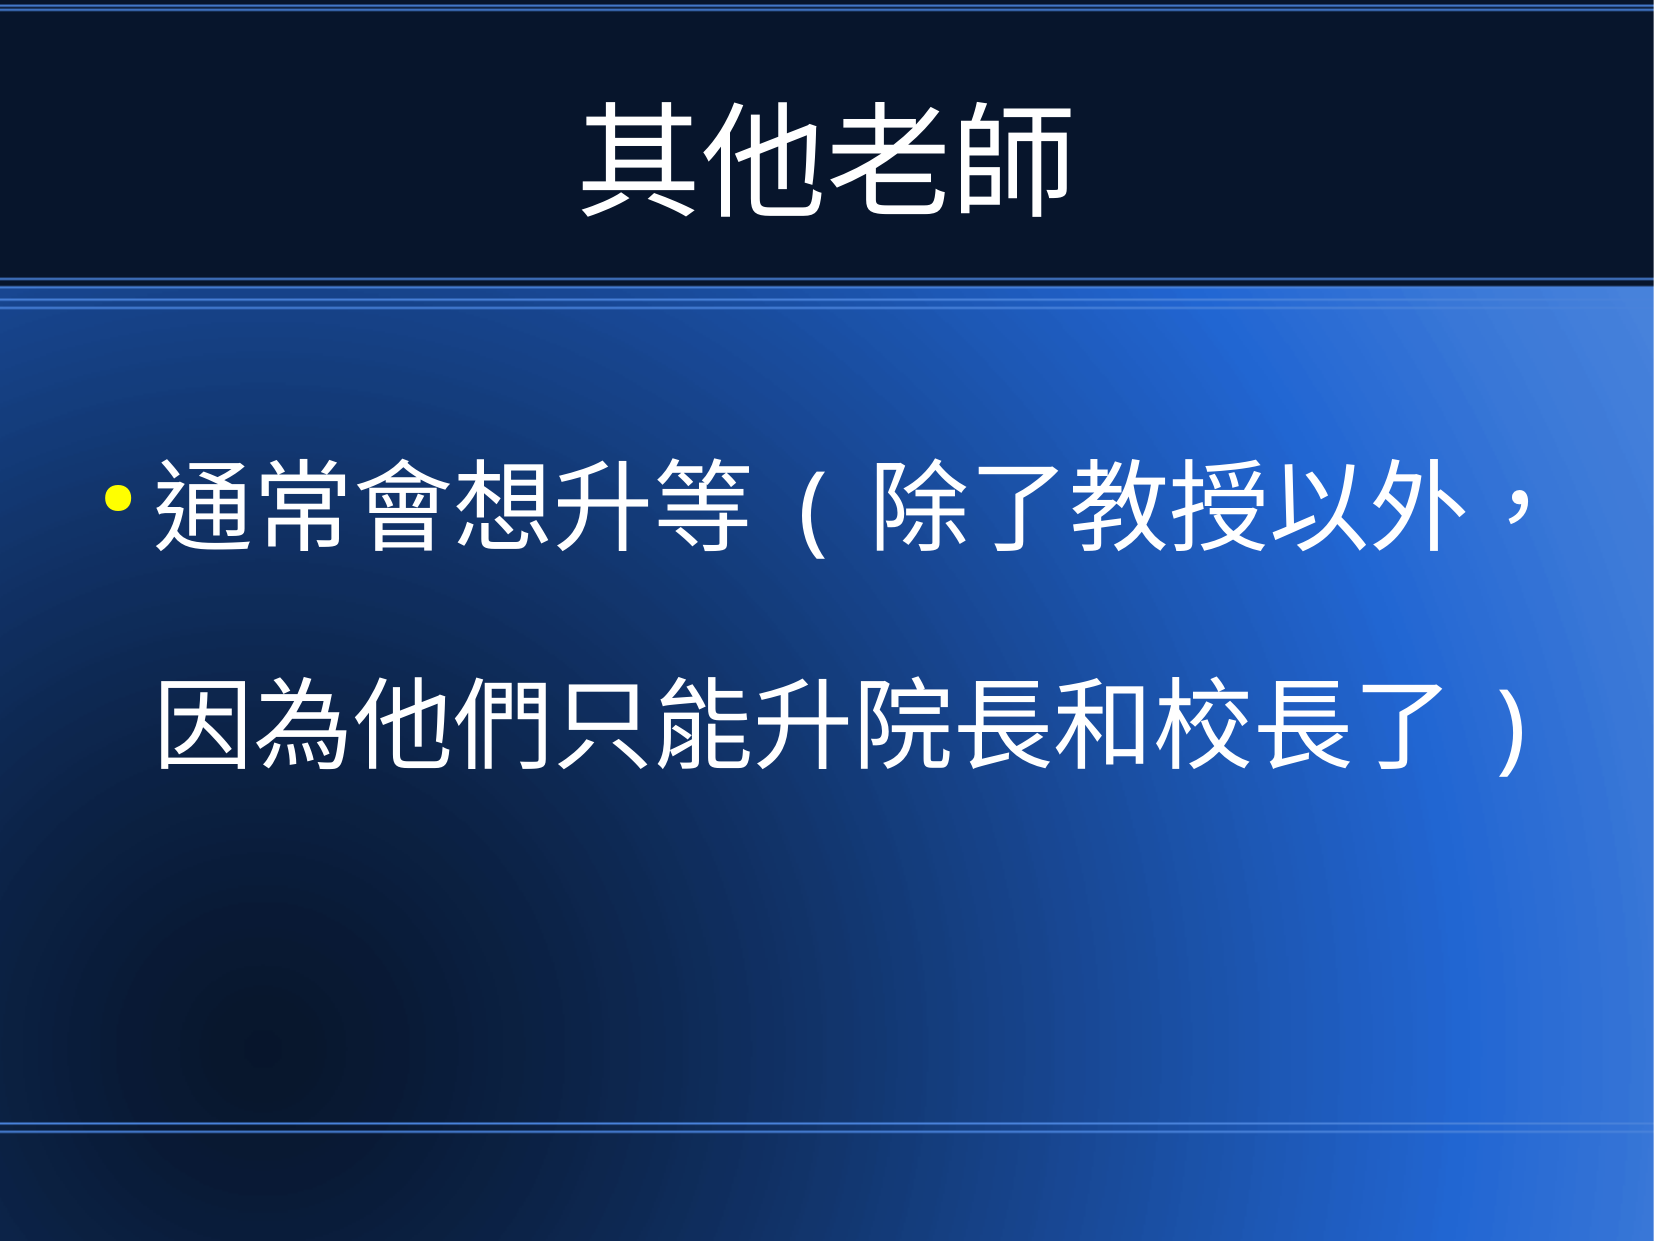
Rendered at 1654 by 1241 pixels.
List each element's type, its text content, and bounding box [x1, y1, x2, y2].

picture [0, 0, 1654, 1241]
title 其他老師 [82, 49, 1571, 257]
list 通常會想升等(除了教授以外，因為他們只能升院長和校長了) [82, 355, 1571, 1241]
